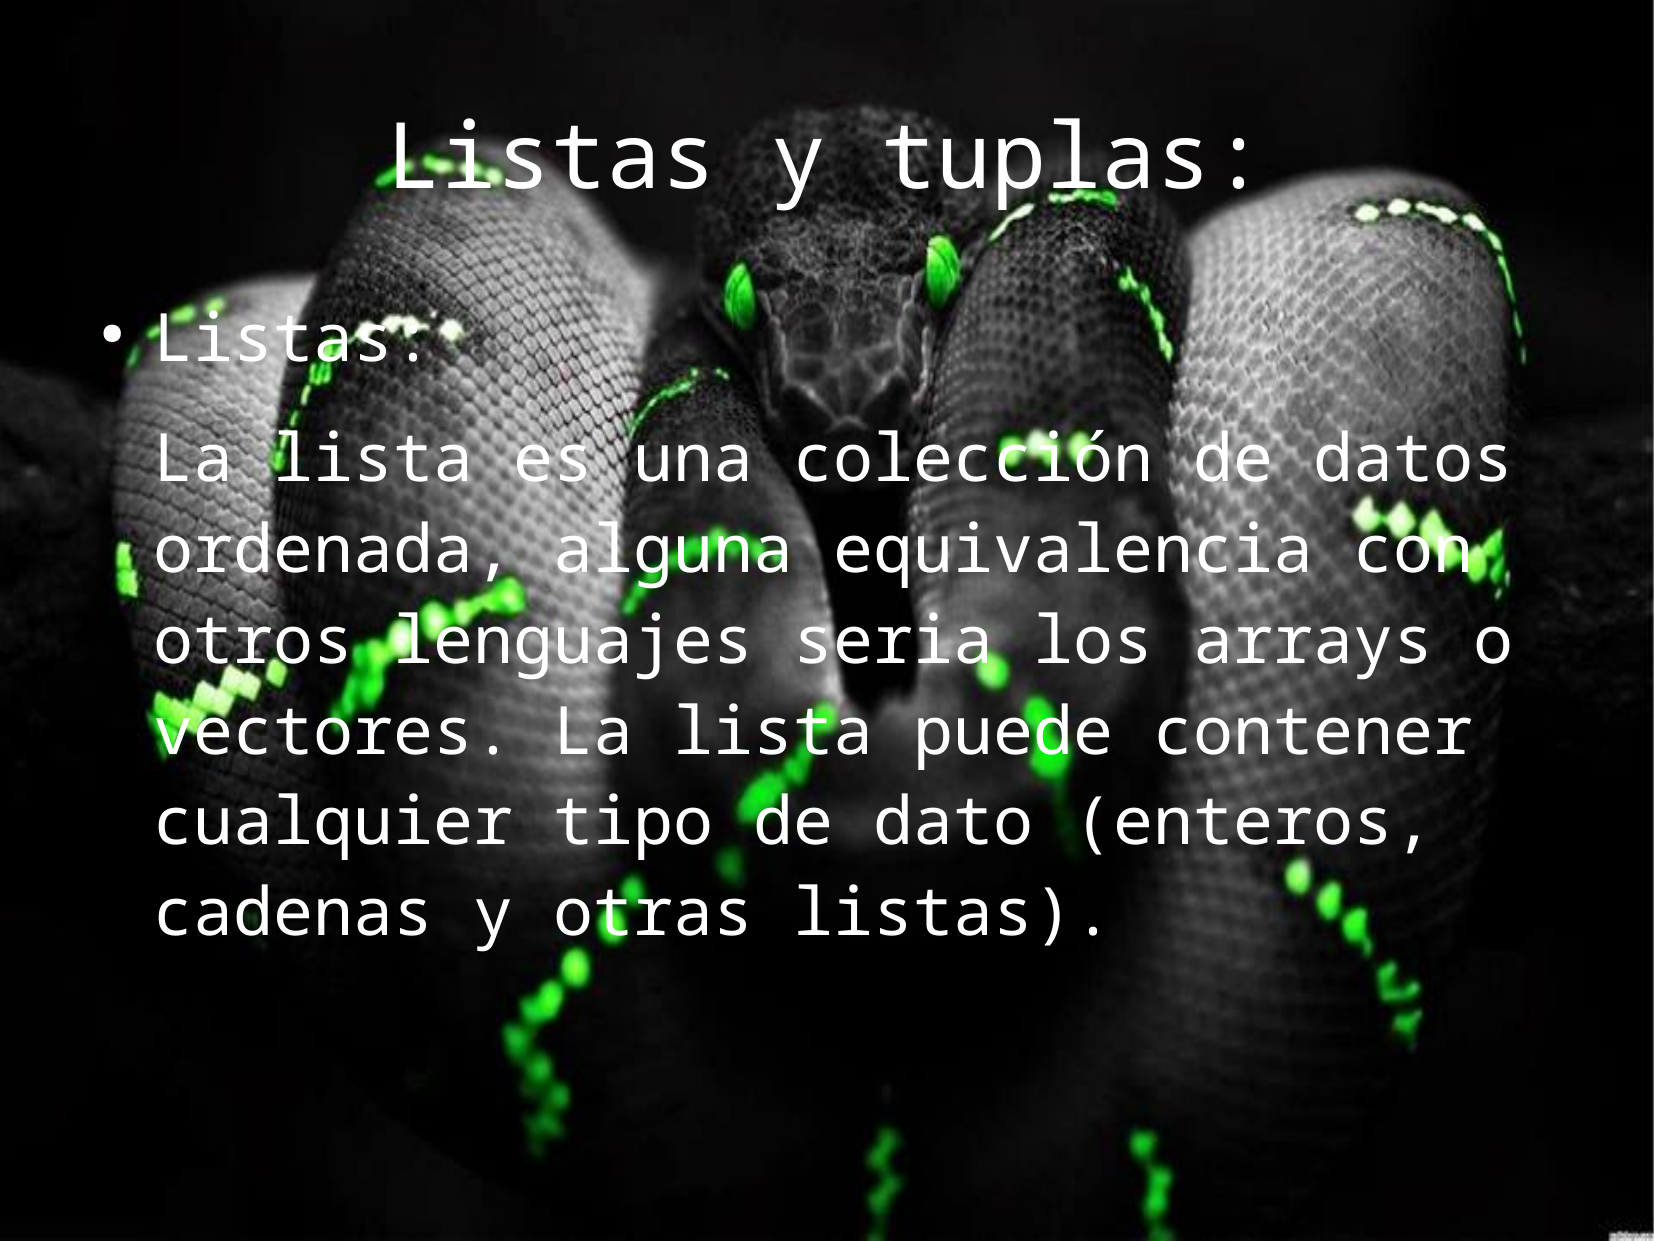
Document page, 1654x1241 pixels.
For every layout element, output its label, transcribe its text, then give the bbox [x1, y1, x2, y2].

title Listas y tuplas: [82, 49, 1571, 257]
list Listas: La lista es una colección de datos ordenada, alguna equivalencia con otros lenguajes seria los arrays o vectores. La lista puede contener cualquier tipo de dato (enteros, cadenas y otras listas). [82, 290, 1571, 1010]
picture [0, 0, 1654, 1241]
